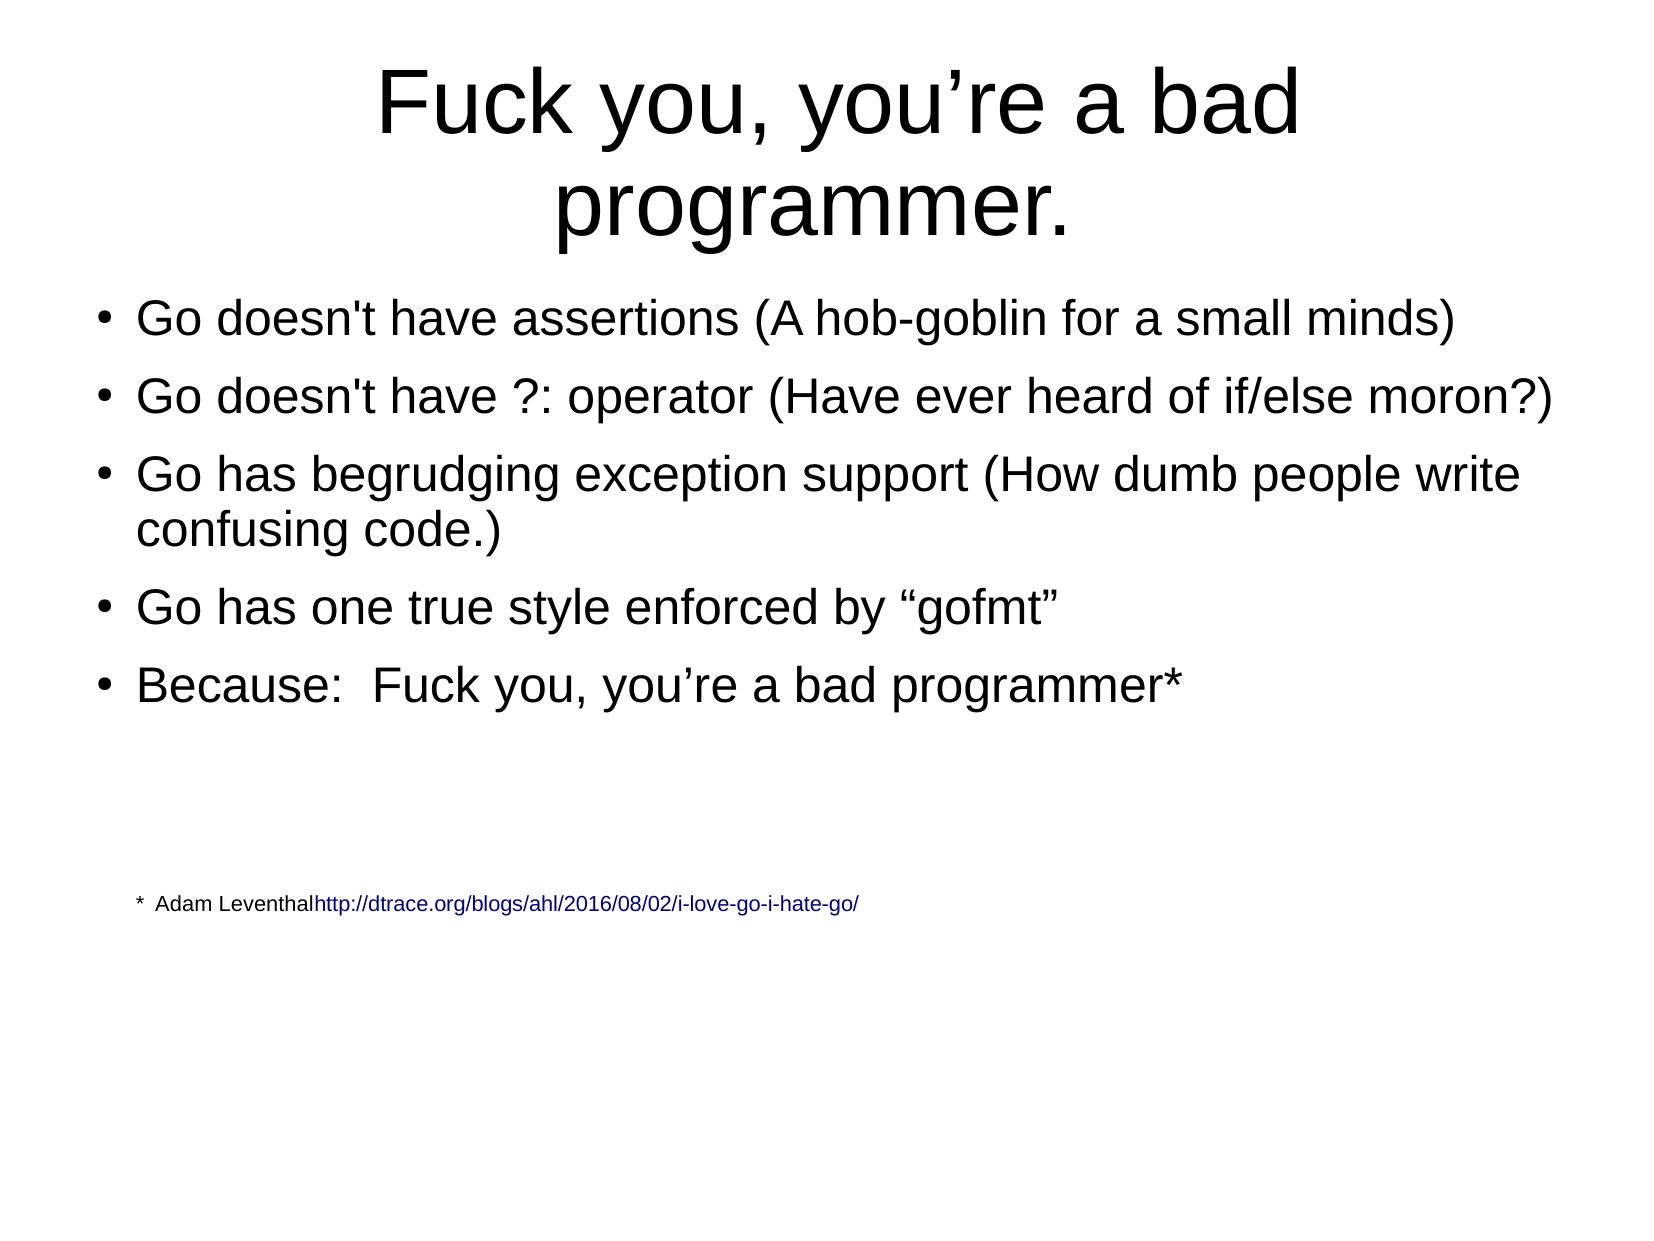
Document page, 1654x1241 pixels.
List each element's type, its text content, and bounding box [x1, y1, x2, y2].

list Go doesn't have assertions (A hob-goblin for a small minds) Go doesn't have ?: operator (Have ever heard of if/else moron?) Go has begrudging exception support (How dumb people write confusing code.) Go has one true style enforced by “gofmt” Because: Fuck you, you’re a bad programmer* * Adam Leventhalhttp://dtrace.org/blogs/ahl/2016/08/02/i-love-go-i-hate-go/ [82, 290, 1571, 1010]
title Fuck you, you’re a bad programmer. [82, 49, 1571, 257]
